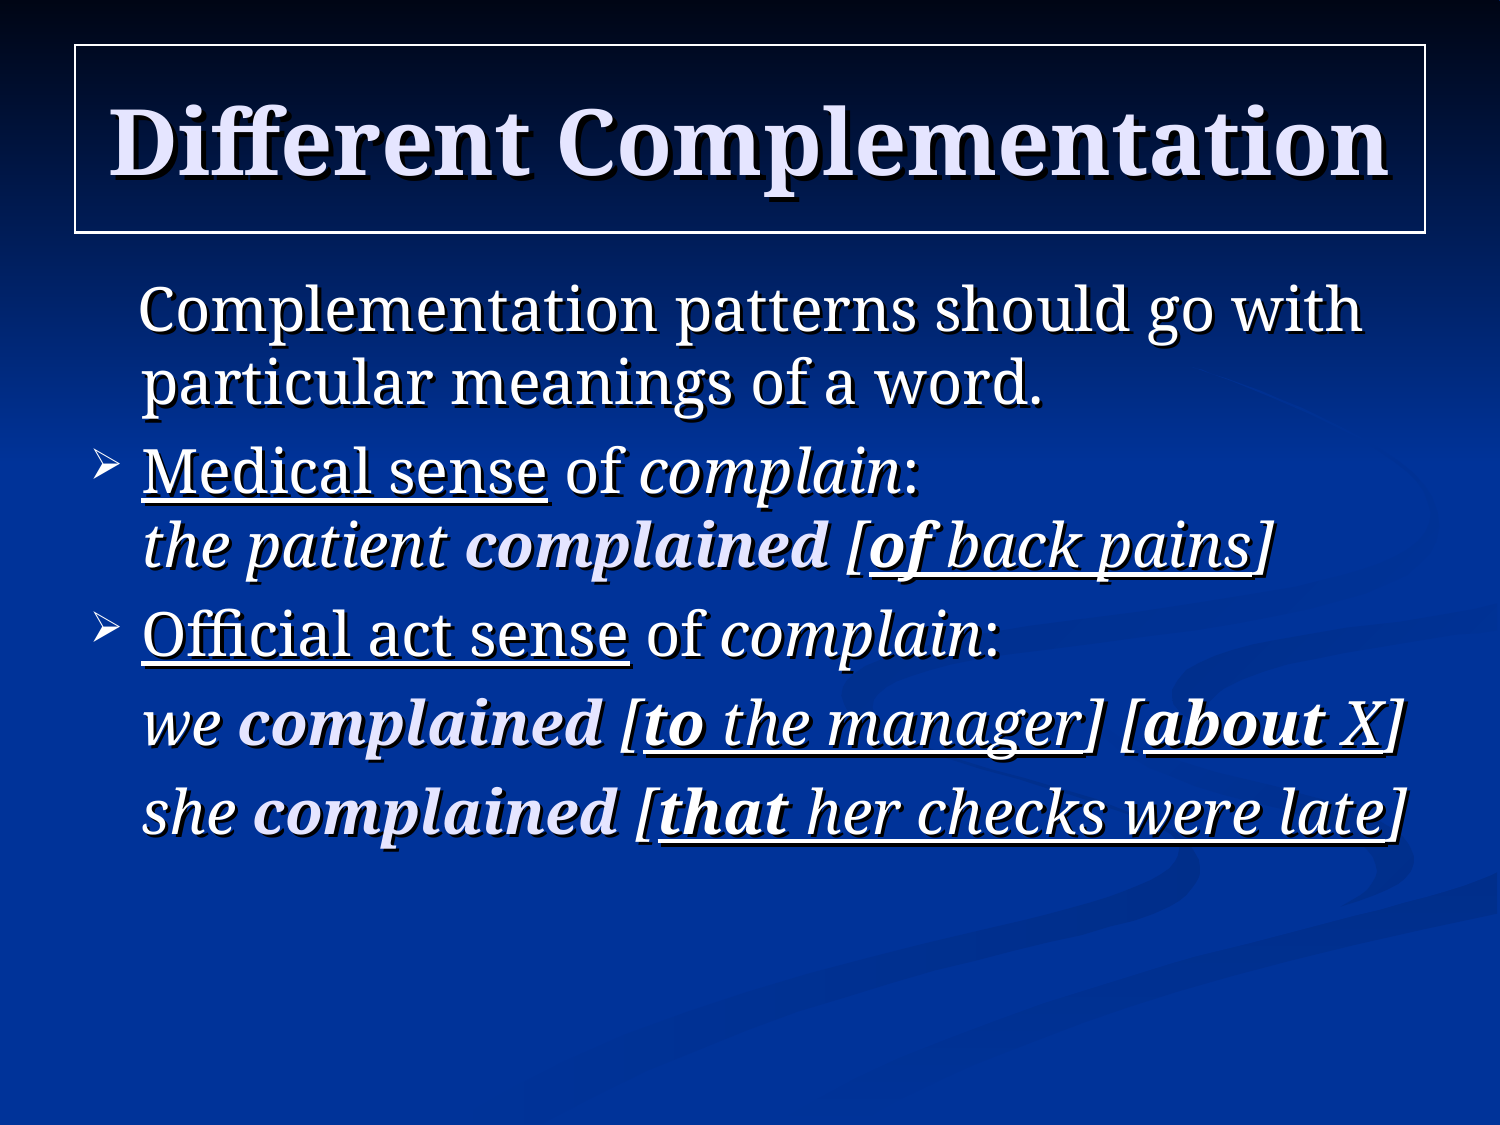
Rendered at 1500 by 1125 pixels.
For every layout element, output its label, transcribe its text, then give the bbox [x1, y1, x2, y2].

list Complementation patterns should go with particular meanings of a word. Medical sense of complain: the patient complained [of back pains] Official act sense of complain: we complained [to the manager] [about X] she complained [that her checks were late] [75, 262, 1426, 1001]
title Different Complementation [75, 45, 1426, 233]
